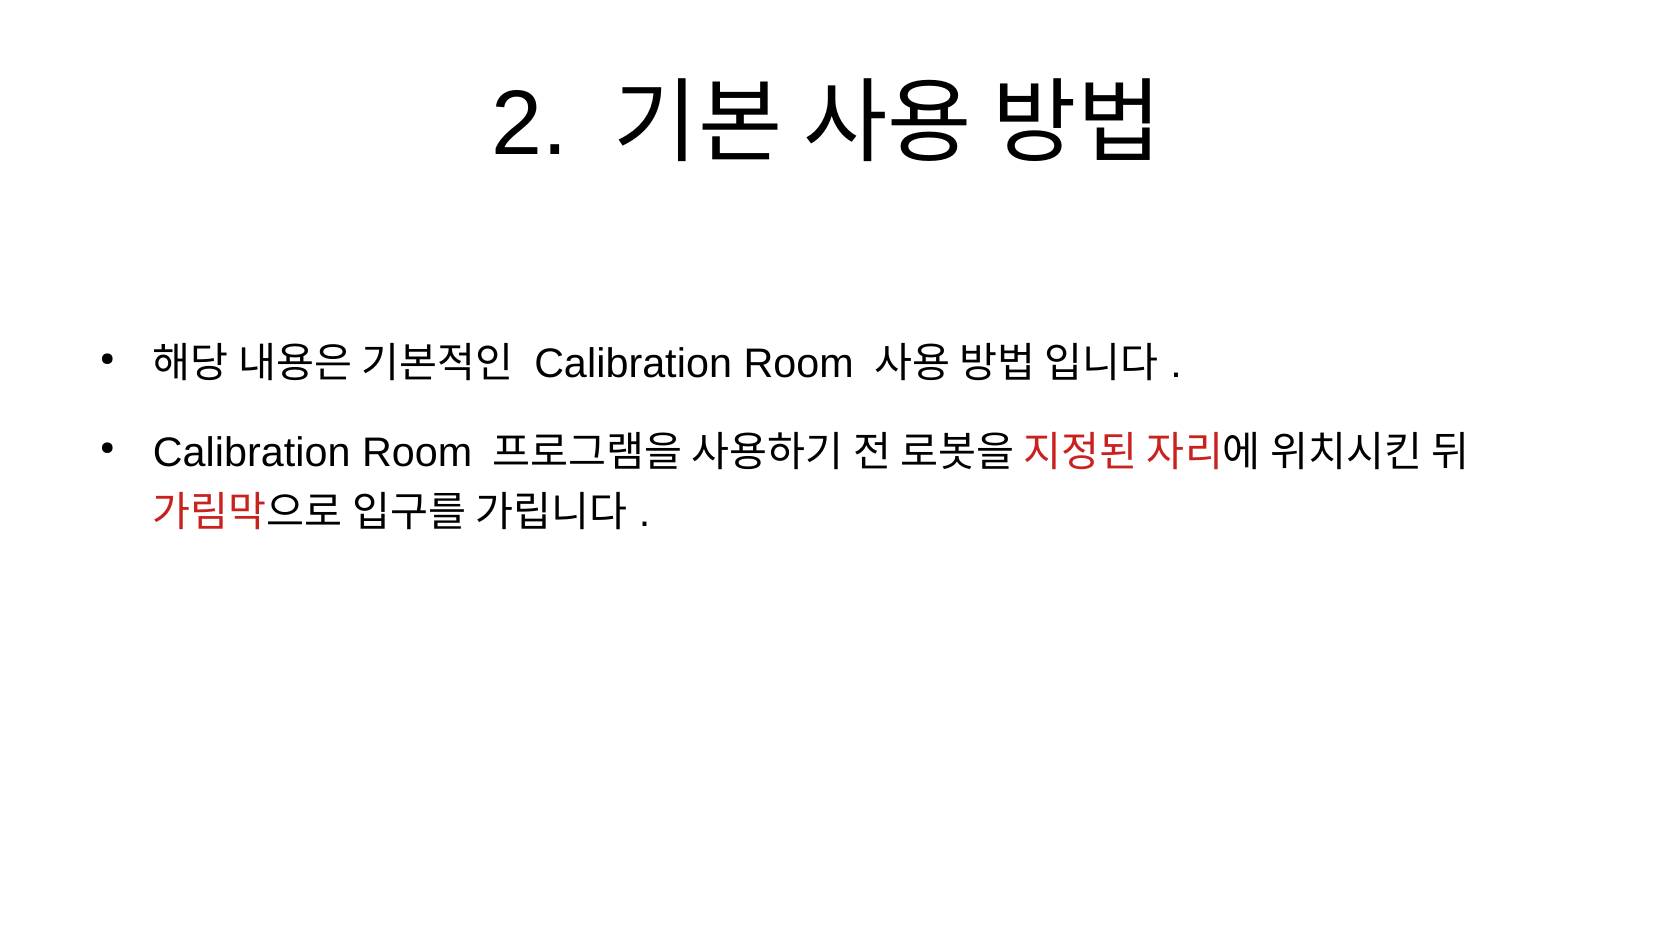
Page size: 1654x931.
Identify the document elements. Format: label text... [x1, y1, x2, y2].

title 2. 기본 사용 방법 [82, 37, 1571, 193]
list 해당 내용은 기본적인 Calibration Room 사용 방법 입니다. Calibration Room 프로그램을 사용하기 전 로봇을 지정된 자리에 위치시킨 뒤 가림막으로 입구를 가립니다. [82, 330, 1571, 541]
